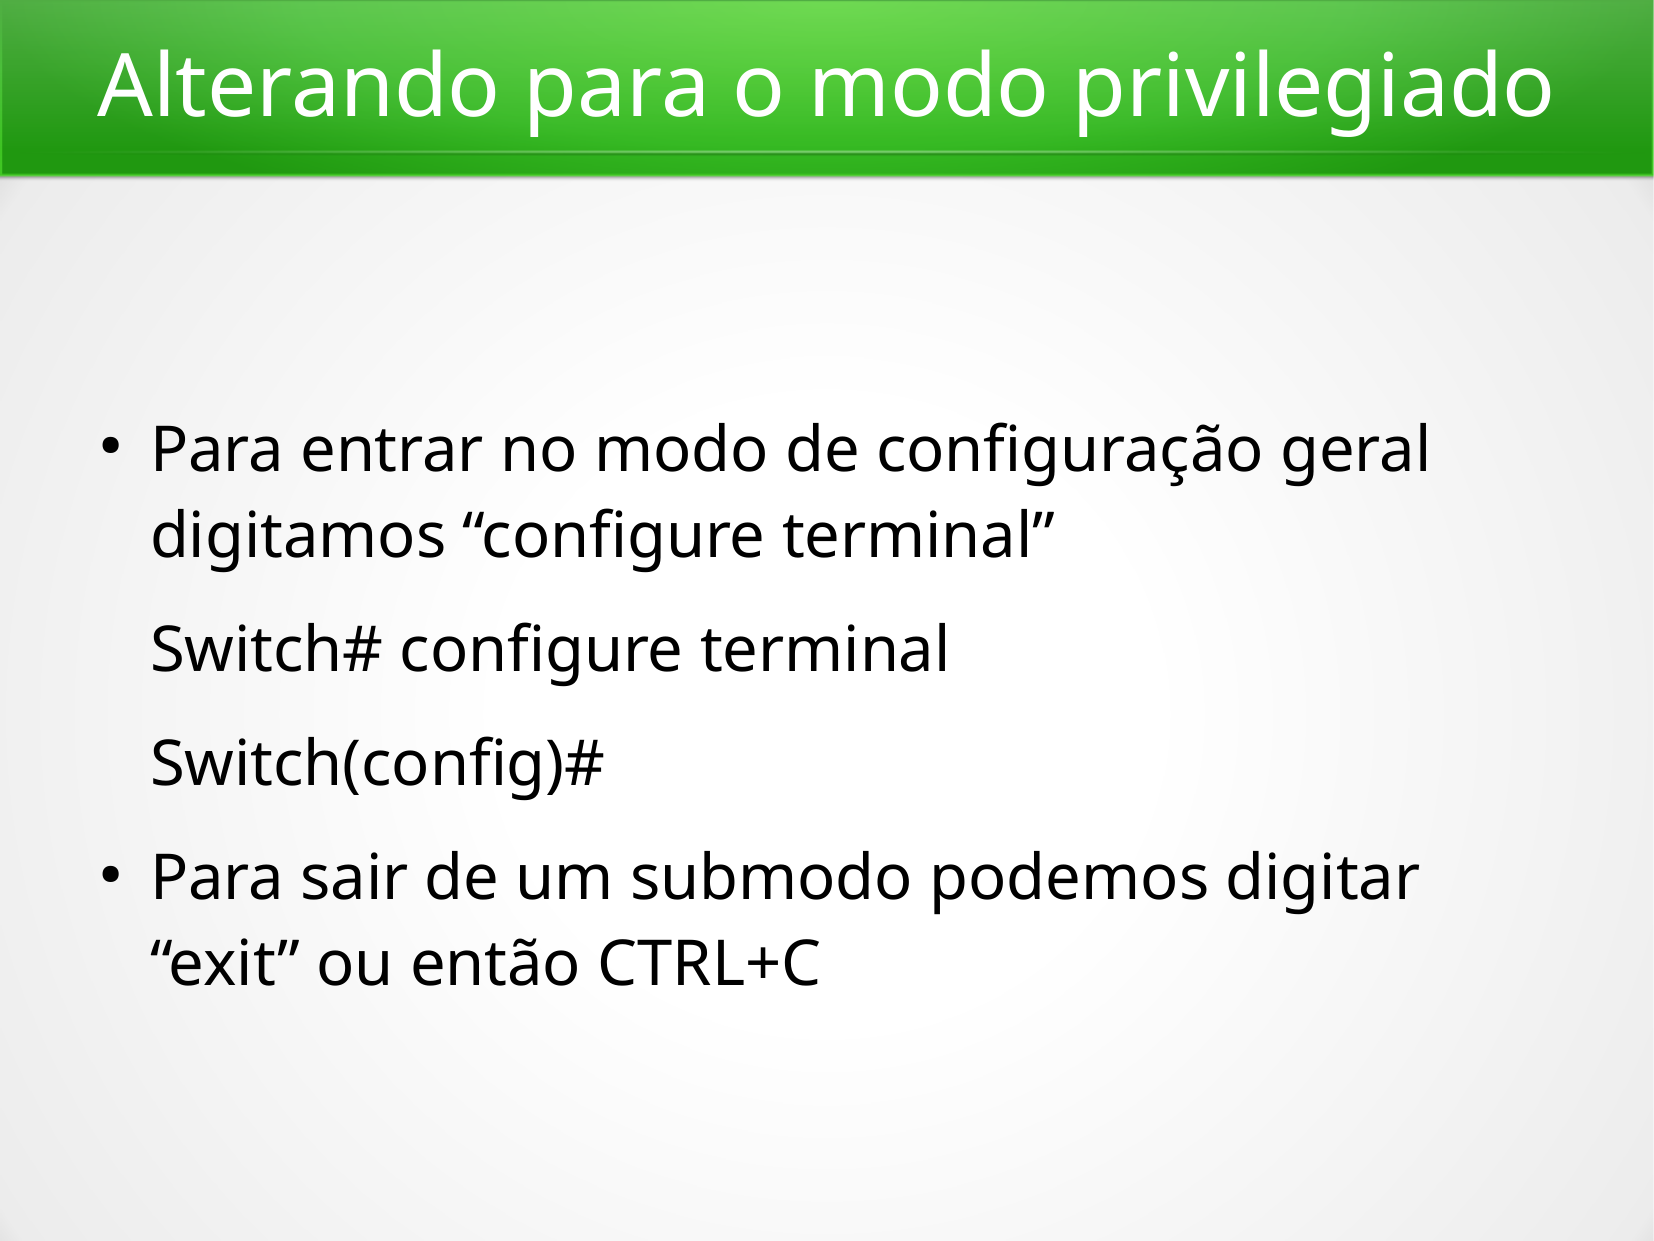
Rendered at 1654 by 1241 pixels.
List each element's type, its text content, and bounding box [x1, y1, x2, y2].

list Para entrar no modo de configuração geral digitamos “configure terminal” Switch# configure terminal Switch(config)# Para sair de um submodo podemos digitar “exit” ou então CTRL+C [82, 290, 1571, 1010]
title Alterando para o modo privilegiado [82, 11, 1571, 154]
picture [0, 0, 1654, 1241]
